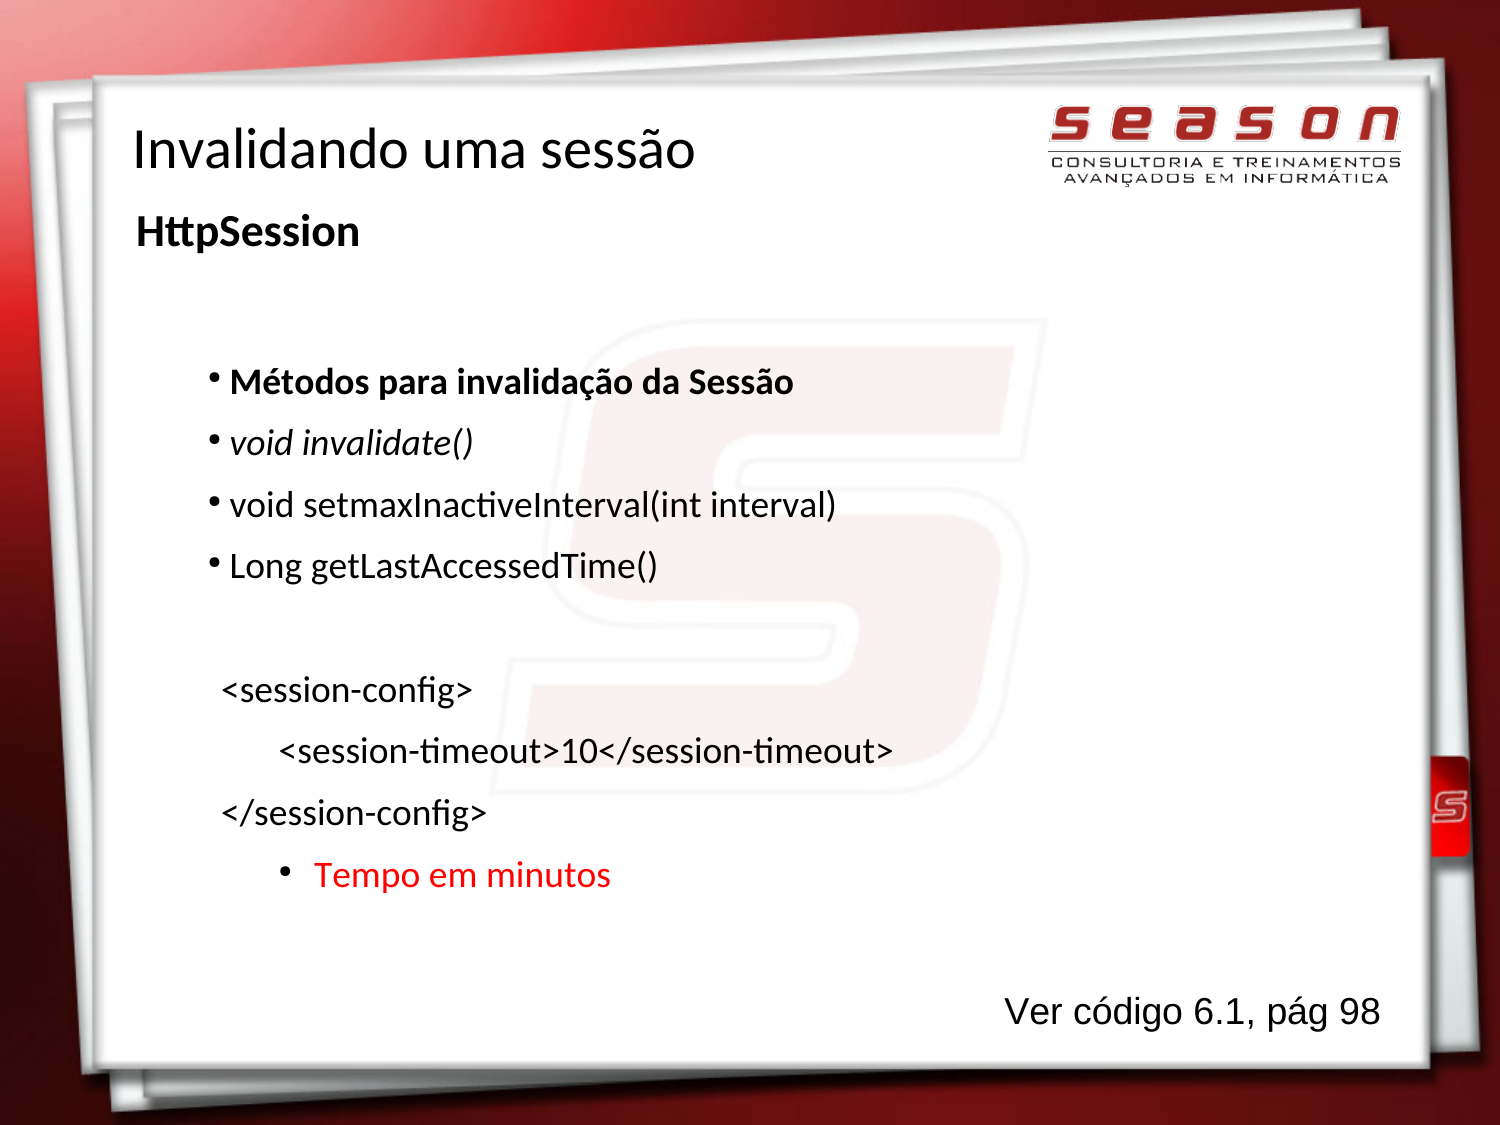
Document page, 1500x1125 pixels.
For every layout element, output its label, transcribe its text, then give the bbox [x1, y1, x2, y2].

text_box Métodos para invalidação da Sessão void invalidate() void setmaxInactiveInterval(int interval) Long getLastAccessedTime() <session-config> <session-timeout>10</session-timeout> </session-config> Tempo em minutos [207, 356, 1328, 895]
picture [0, 0, 1500, 1125]
title Invalidando uma sessão [118, 33, 1394, 257]
text_box HttpSession [119, 200, 1240, 256]
text_box Ver código 6.1, pág 98 [708, 979, 1396, 1040]
